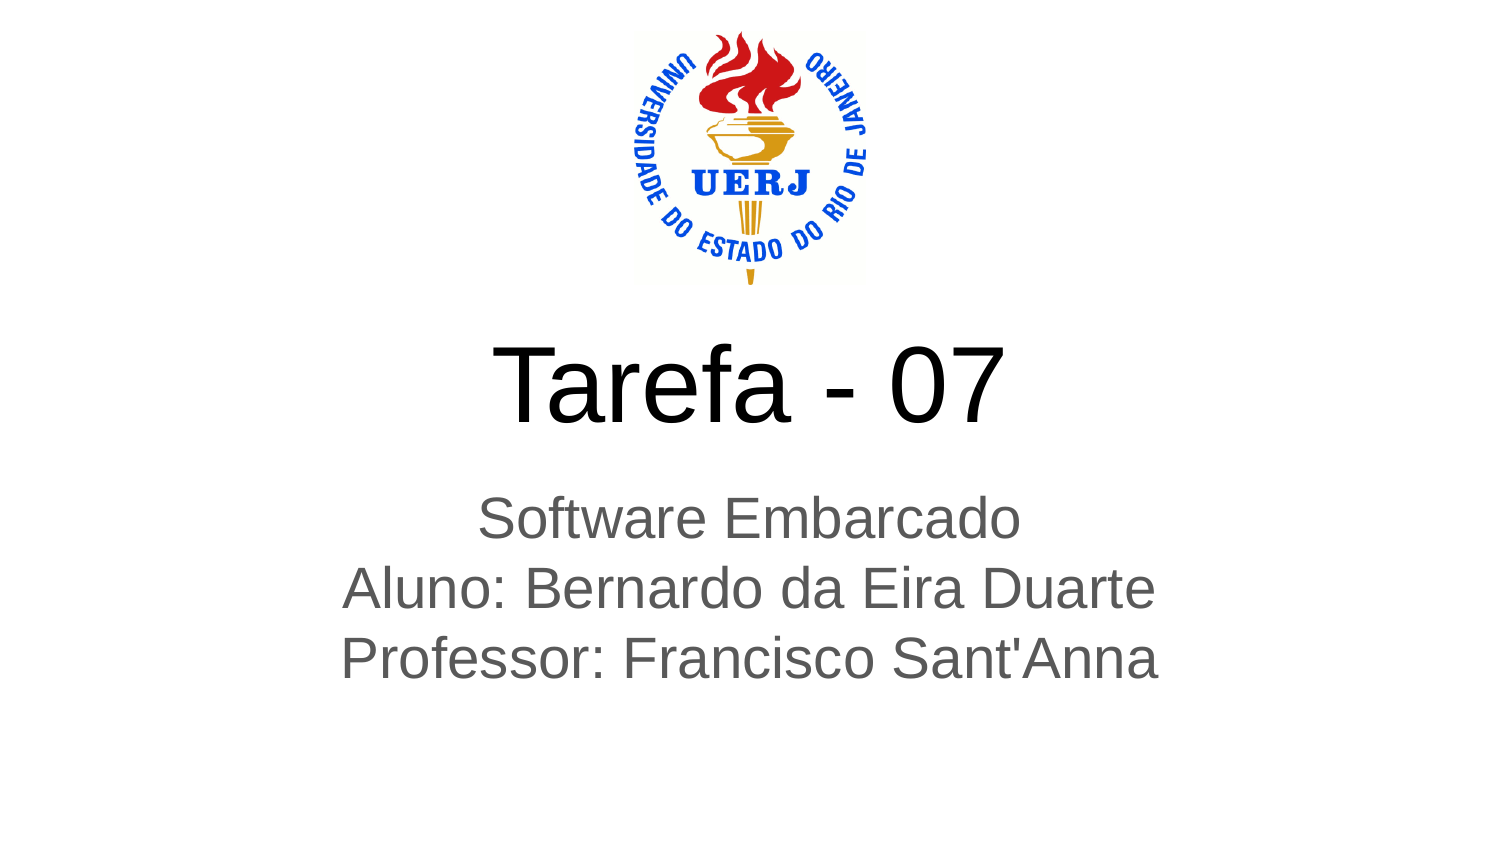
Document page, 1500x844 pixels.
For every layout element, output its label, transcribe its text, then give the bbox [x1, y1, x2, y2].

picture [634, 31, 866, 285]
subtitle Software Embarcado Aluno: Bernardo da Eira Duarte Professor: Francisco Sant'Anna [51, 464, 1449, 595]
title Tarefa - 07 [51, 122, 1449, 459]
